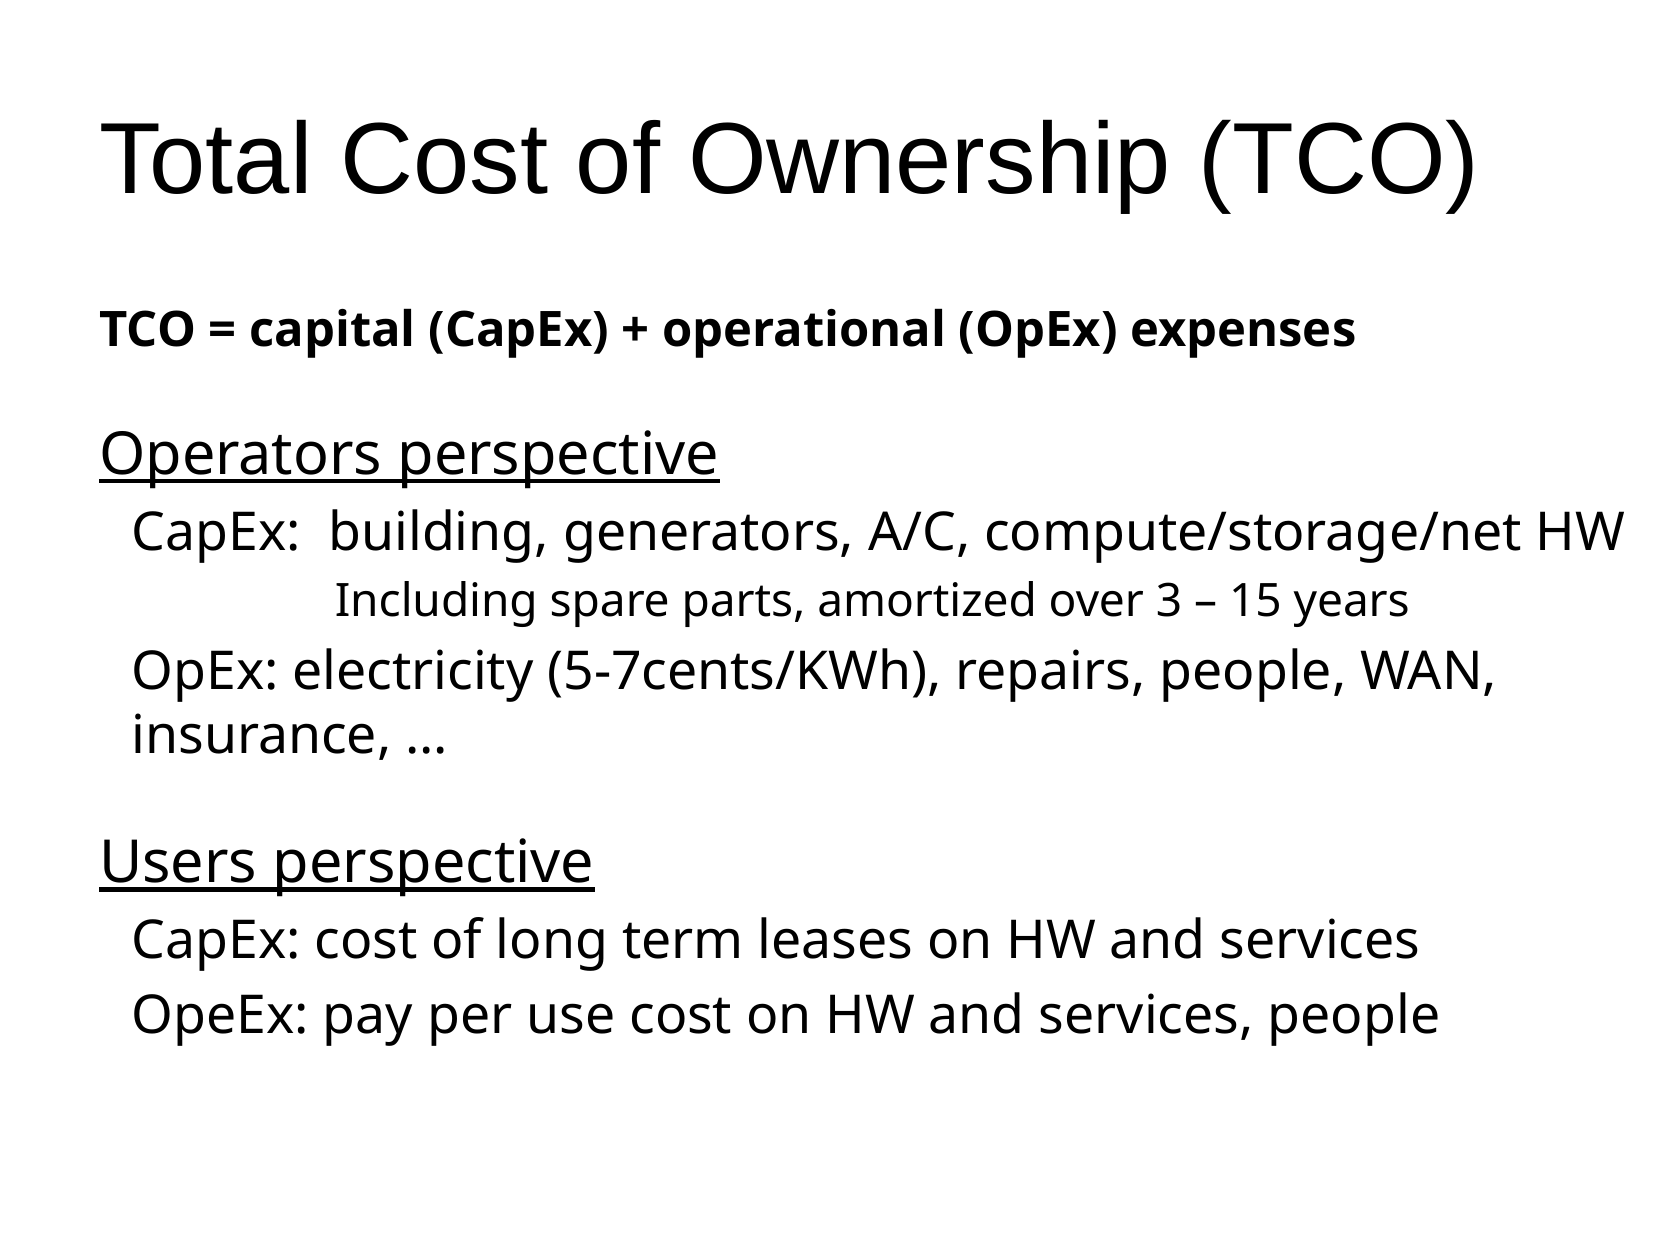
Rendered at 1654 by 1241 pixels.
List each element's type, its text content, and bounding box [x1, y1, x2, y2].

title Total Cost of Ownership (TCO) [82, 49, 1571, 257]
list TCO = capital (CapEx) + operational (OpEx) expenses Operators perspective CapEx: building, generators, A/C, compute/storage/net HW Including spare parts, amortized over 3 – 15 years OpEx: electricity (5-7cents/KWh), repairs, people, WAN, insurance, … Users perspective CapEx: cost of long term leases on HW and services OpeEx: pay per use cost on HW and services, people [82, 289, 1654, 1108]
